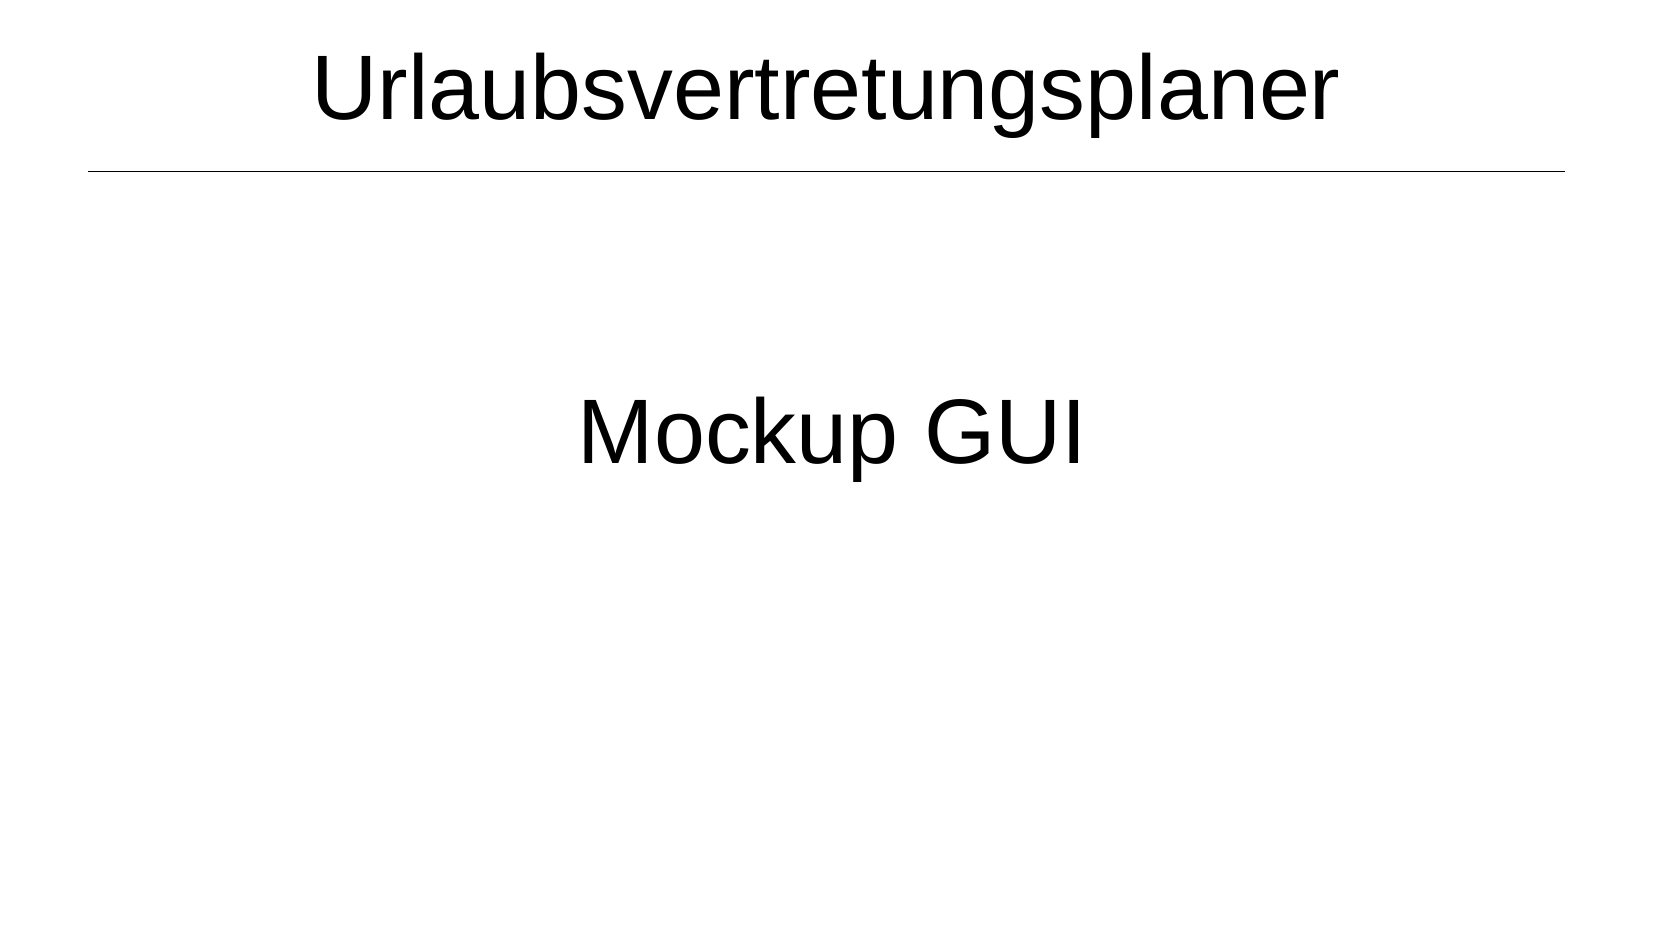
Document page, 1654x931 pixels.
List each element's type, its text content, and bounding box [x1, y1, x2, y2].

title Mockup GUI [88, 354, 1577, 510]
title Urlaubsvertretungsplaner [82, 10, 1571, 166]
